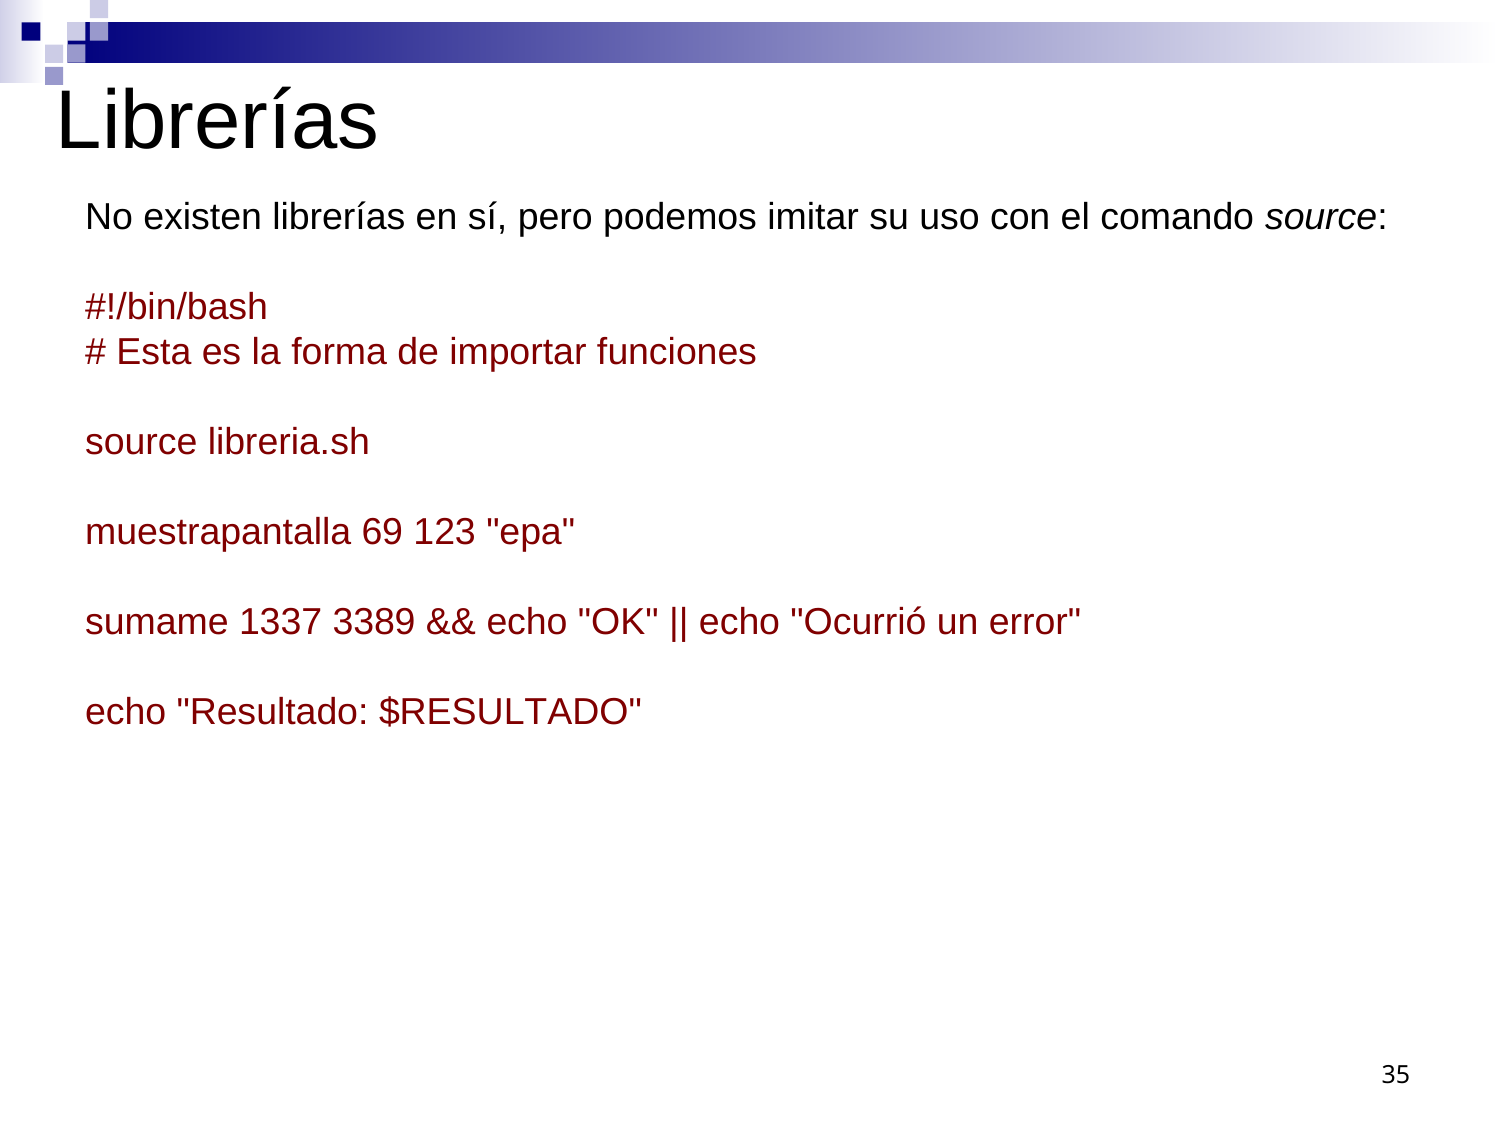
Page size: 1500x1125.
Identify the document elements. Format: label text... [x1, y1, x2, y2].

text_box No existen librerías en sí, pero podemos imitar su uso con el comando source: #!/bin/bash # Esta es la forma de importar funciones source libreria.sh muestrapantalla 69 123 "epa" sumame 1337 3389 && echo "OK" || echo "Ocurrió un error" echo "Resultado: $RESULTADO" [70, 184, 1500, 1024]
text_box <número> [1074, 1025, 1426, 1101]
text_box Librerías [41, 57, 1500, 173]
